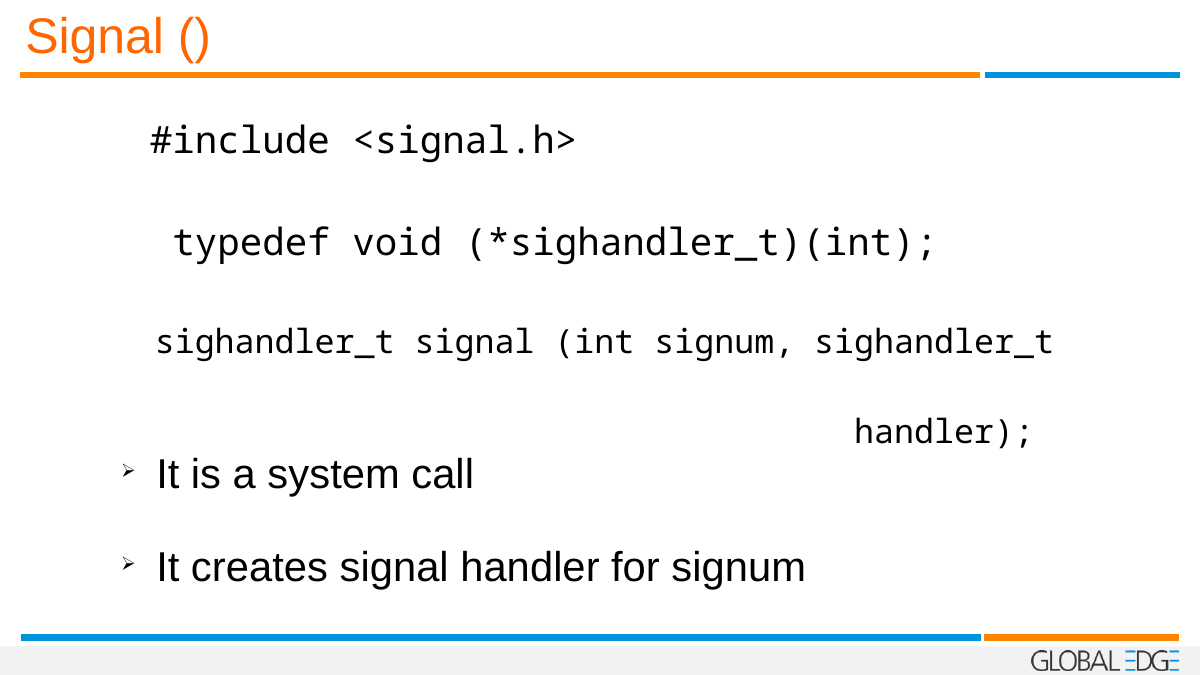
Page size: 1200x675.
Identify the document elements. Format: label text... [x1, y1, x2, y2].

text_box #include <signal.h> typedef void (*sighandler_t)(int); sighandler_t signal (int signum, sighandler_t handler); [0, 106, 1132, 468]
title Signal () [12, 7, 225, 66]
text_box It is a system call It creates signal handler for signum [106, 442, 1063, 599]
picture [1031, 650, 1179, 671]
